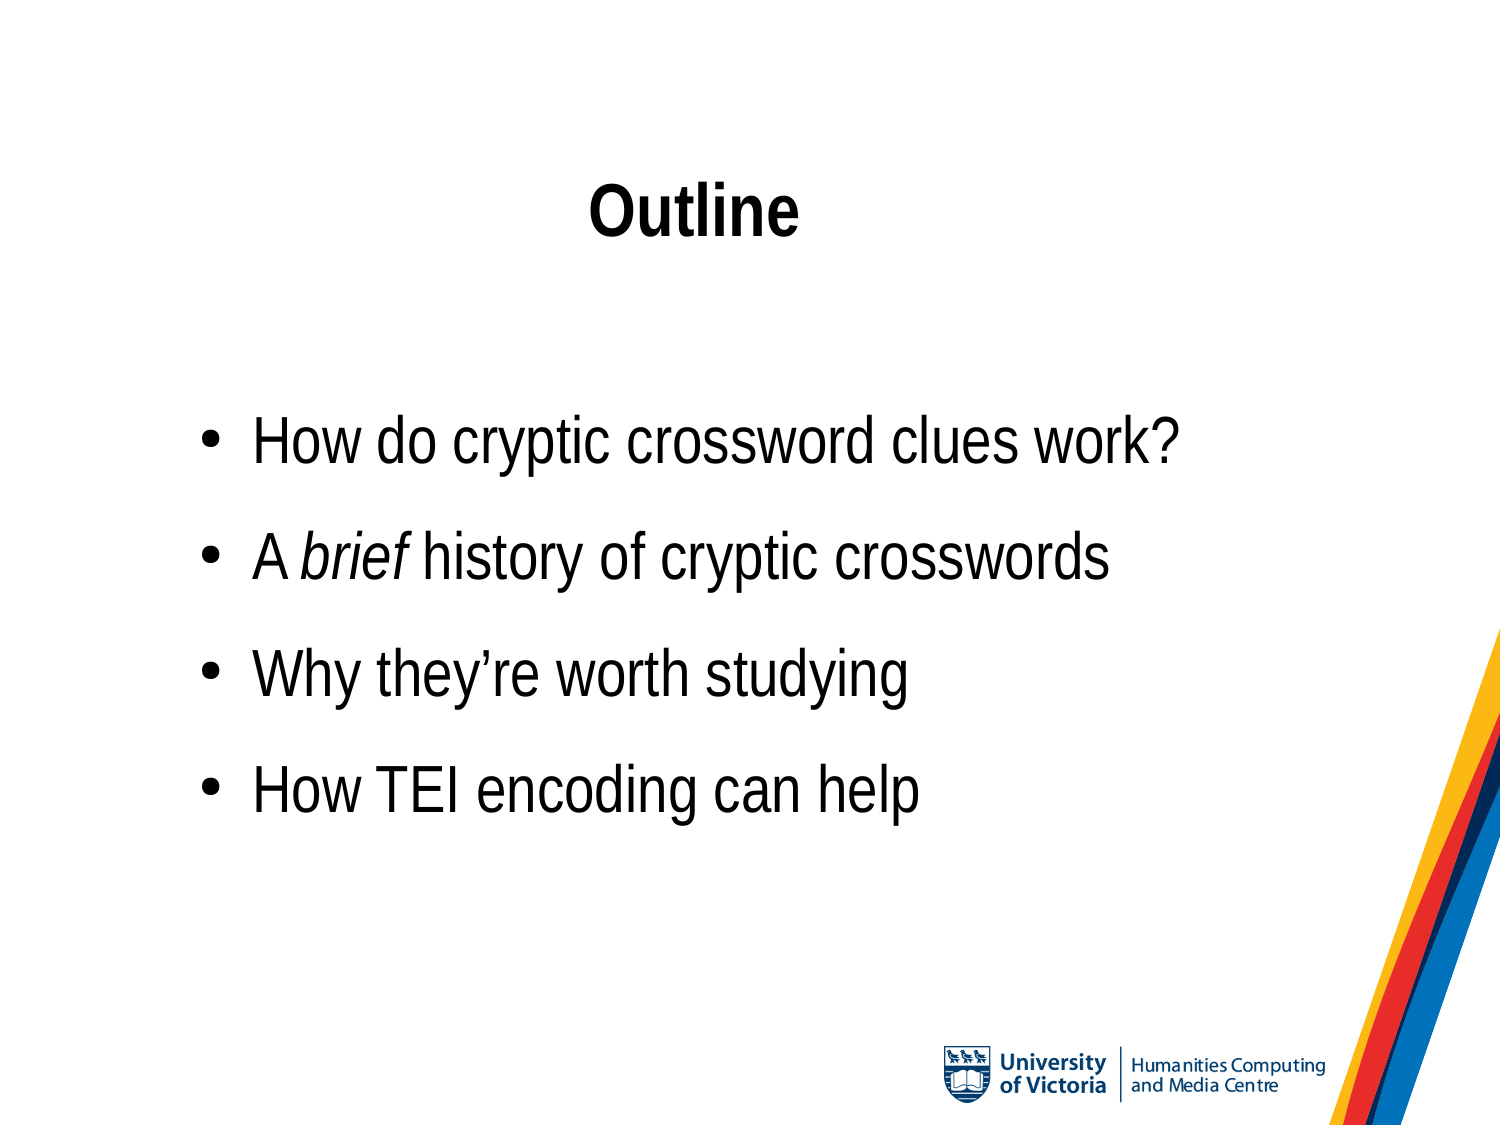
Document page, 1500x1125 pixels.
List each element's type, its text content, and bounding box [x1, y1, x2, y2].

list How do cryptic crossword clues work? A brief history of cryptic crosswords Why they’re worth studying How TEI encoding can help [181, 401, 1209, 1015]
title Outline [181, 115, 1209, 304]
picture [0, 0, 1500, 1125]
